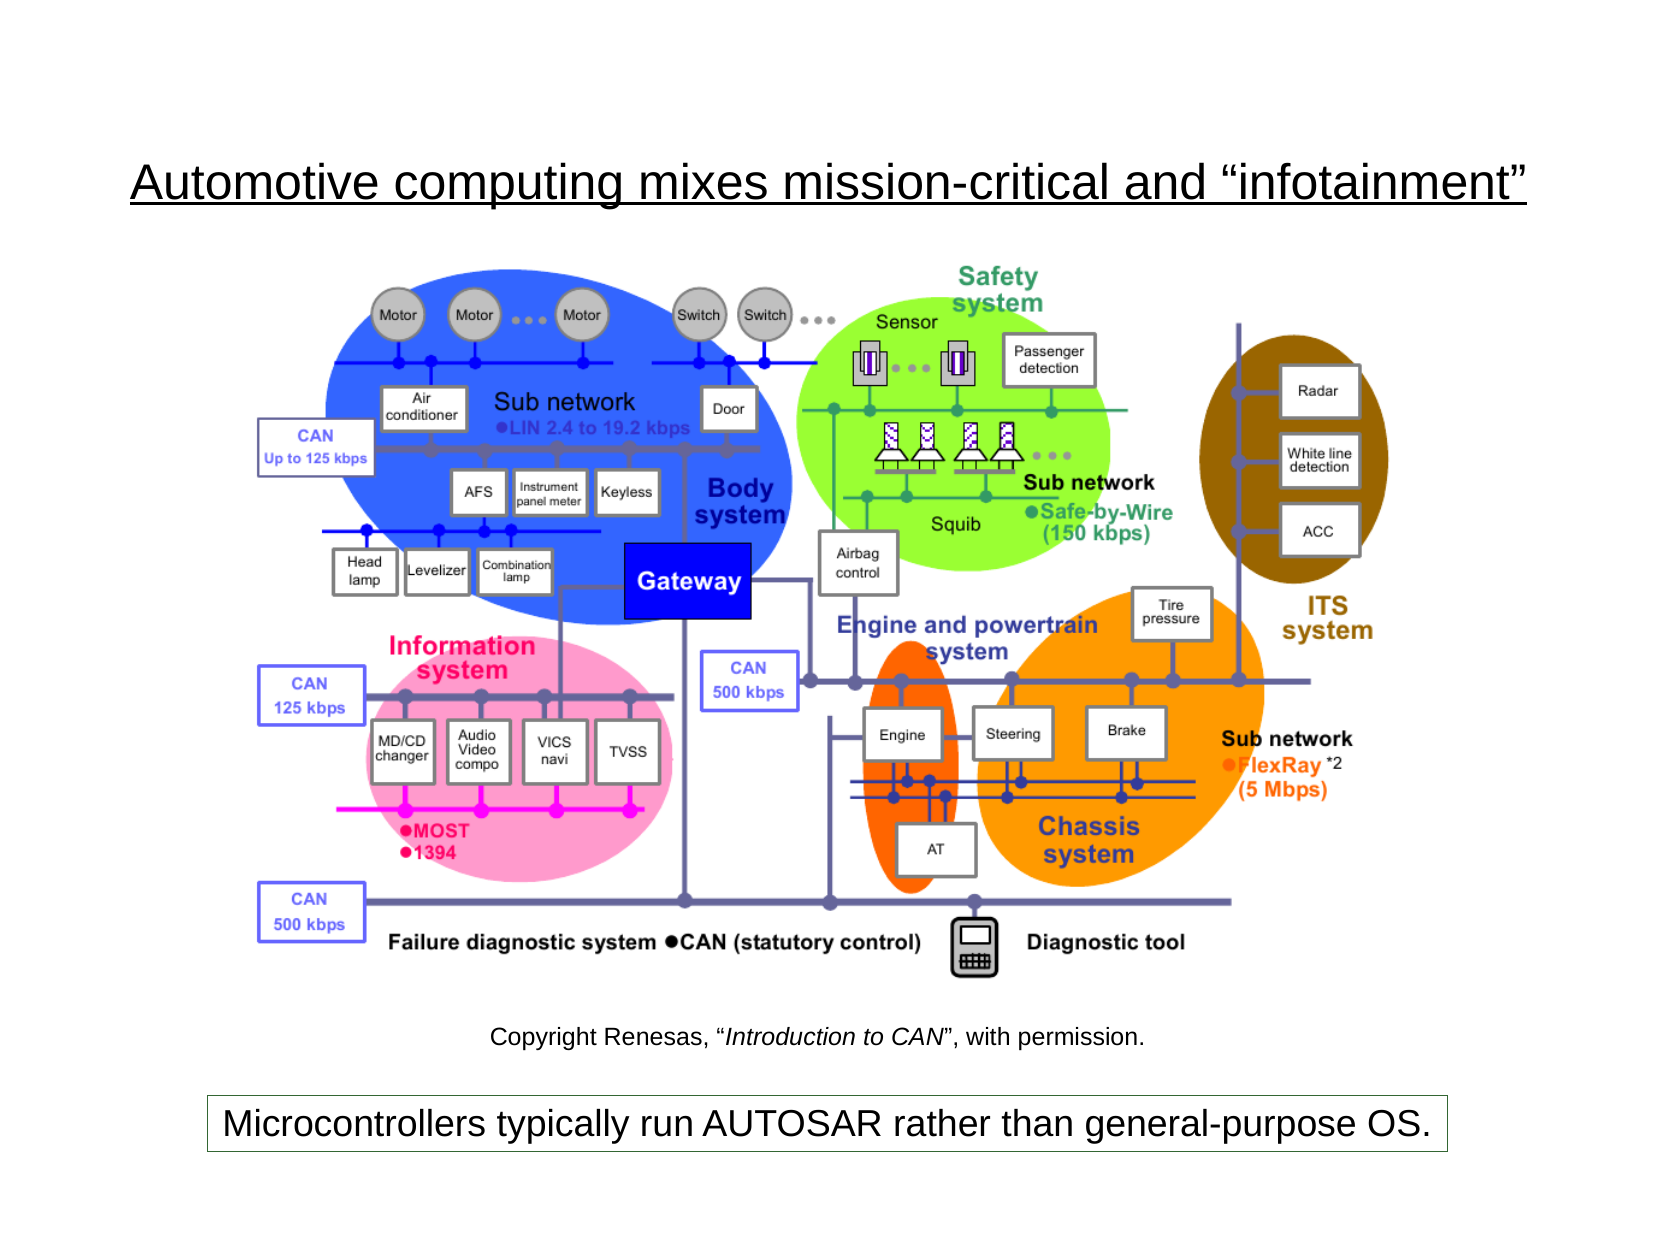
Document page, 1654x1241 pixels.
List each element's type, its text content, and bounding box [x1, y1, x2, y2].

text_box Copyright Renesas, “Introduction to CAN”, with permission. [474, 1015, 1161, 1059]
title Automotive computing mixes mission-critical and “infotainment” [84, 78, 1573, 286]
text_box Microcontrollers typically run AUTOSAR rather than general-purpose OS. [207, 1095, 1446, 1152]
picture [215, 286, 1416, 994]
